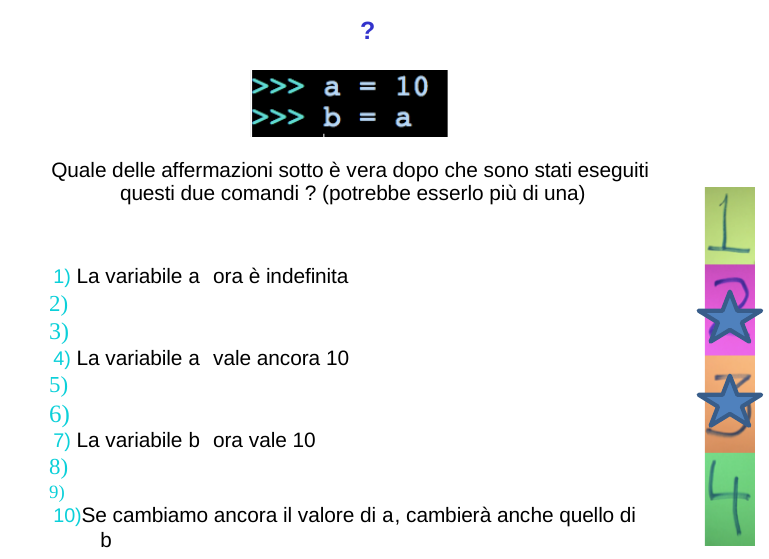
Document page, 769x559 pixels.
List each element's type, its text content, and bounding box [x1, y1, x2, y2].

text_box [251, 71, 448, 137]
text_box [698, 188, 762, 545]
text_box La variabile a ora è indefinita La variabile a vale ancora 10 La variabile b ora vale 10 Se cambiamo ancora il valore di a, cambierà anche quello di b [49, 261, 653, 523]
text_box ? [357, 12, 378, 47]
title Quale delle affermazioni sotto è vera dopo che sono stati eseguiti questi due comandi ? (potrebbe esserlo più di una) [49, 153, 657, 206]
